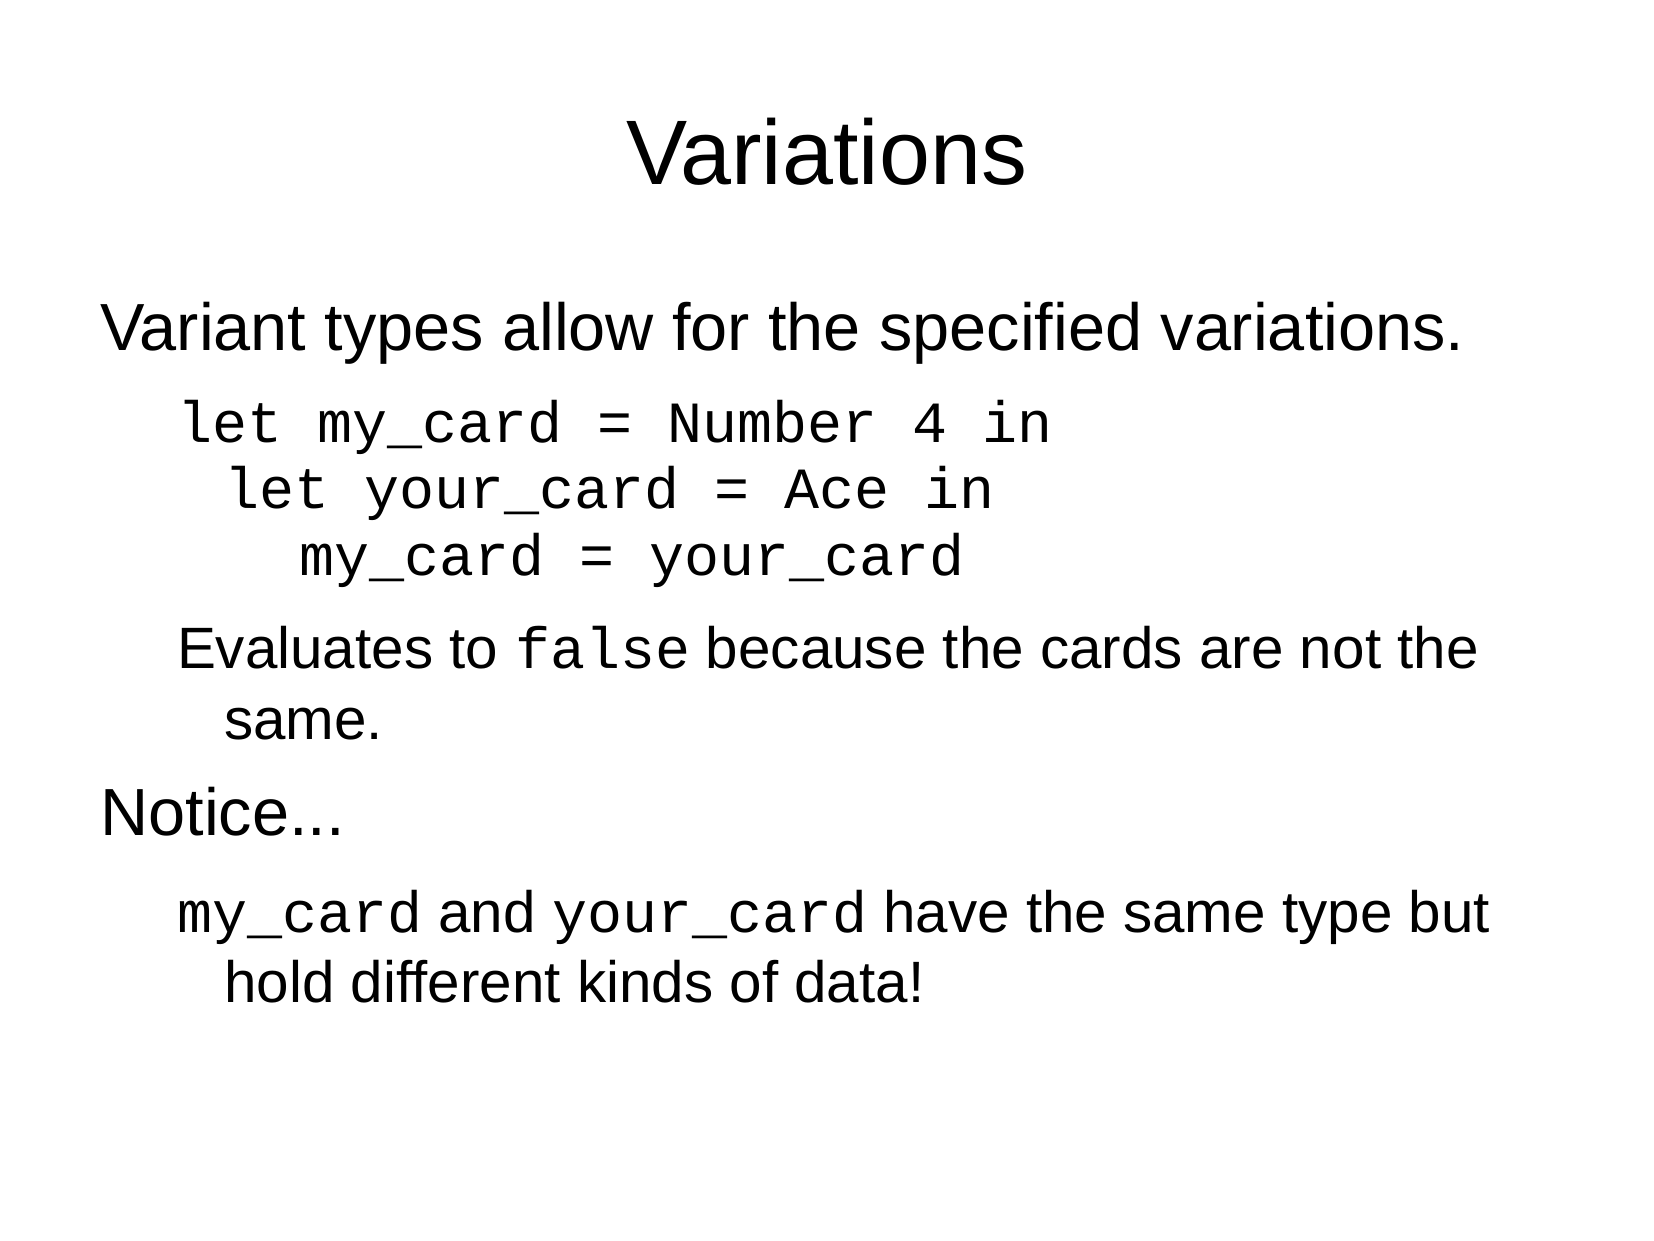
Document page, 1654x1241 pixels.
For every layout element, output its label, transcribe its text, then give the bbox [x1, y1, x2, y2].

list Variant types allow for the specified variations. let my_card = Number 4 in let your_card = Ace in my_card = your_card Evaluates to false because the cards are not the same. Notice... my_card and your_card have the same type but hold different kinds of data! [82, 290, 1571, 1094]
title Variations [82, 56, 1571, 250]
